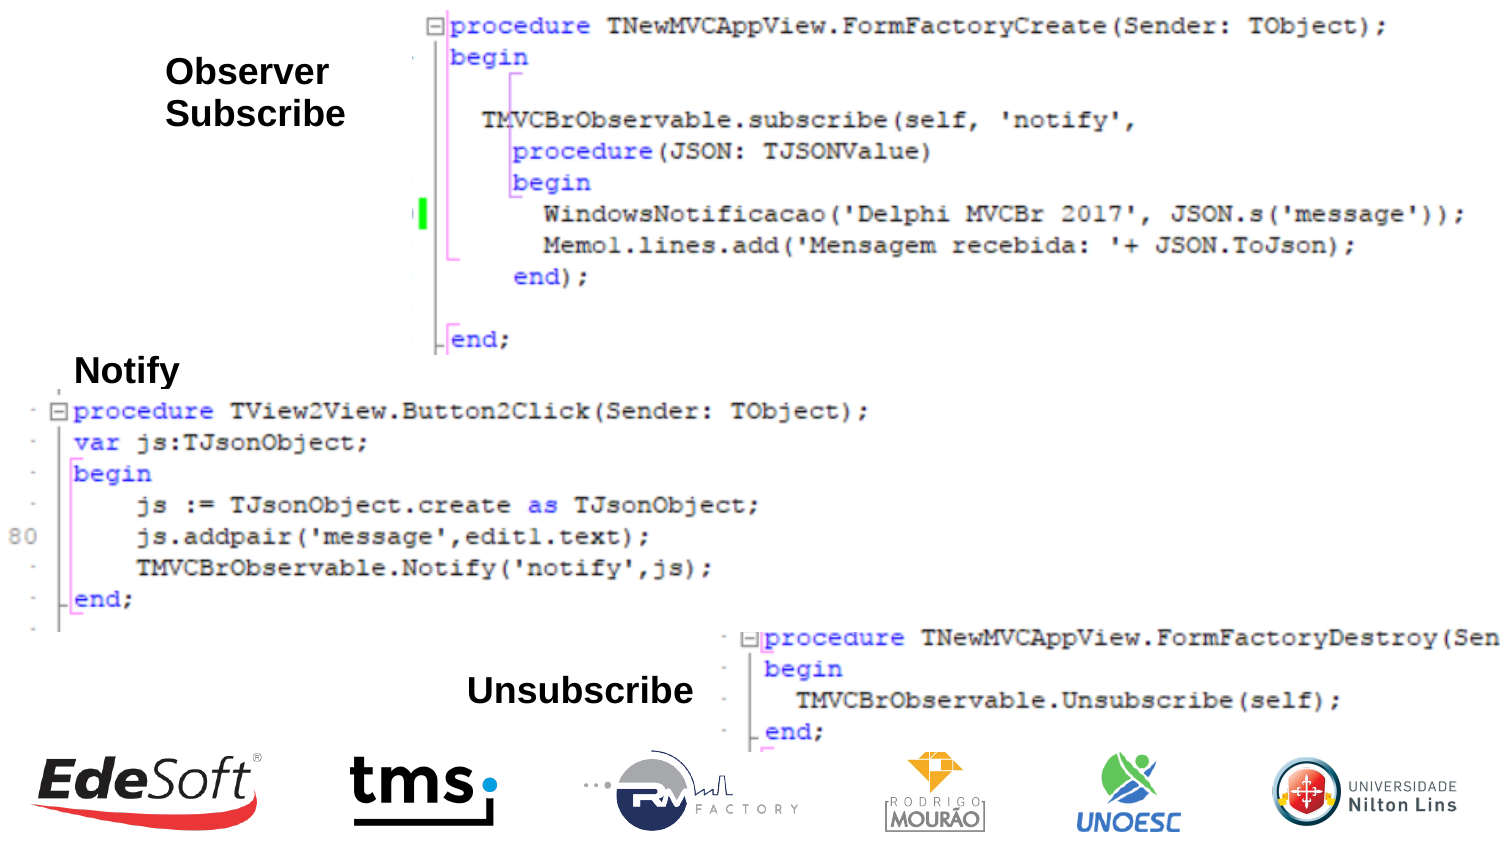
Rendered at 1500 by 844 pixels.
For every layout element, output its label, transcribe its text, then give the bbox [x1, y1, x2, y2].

title Observer Subscribe [165, 35, 412, 150]
picture [1, 389, 1500, 832]
picture [347, 751, 500, 831]
picture [412, 10, 1500, 355]
picture [30, 751, 264, 831]
text_box Notify [59, 342, 260, 389]
text_box Unsubscribe [452, 662, 709, 721]
